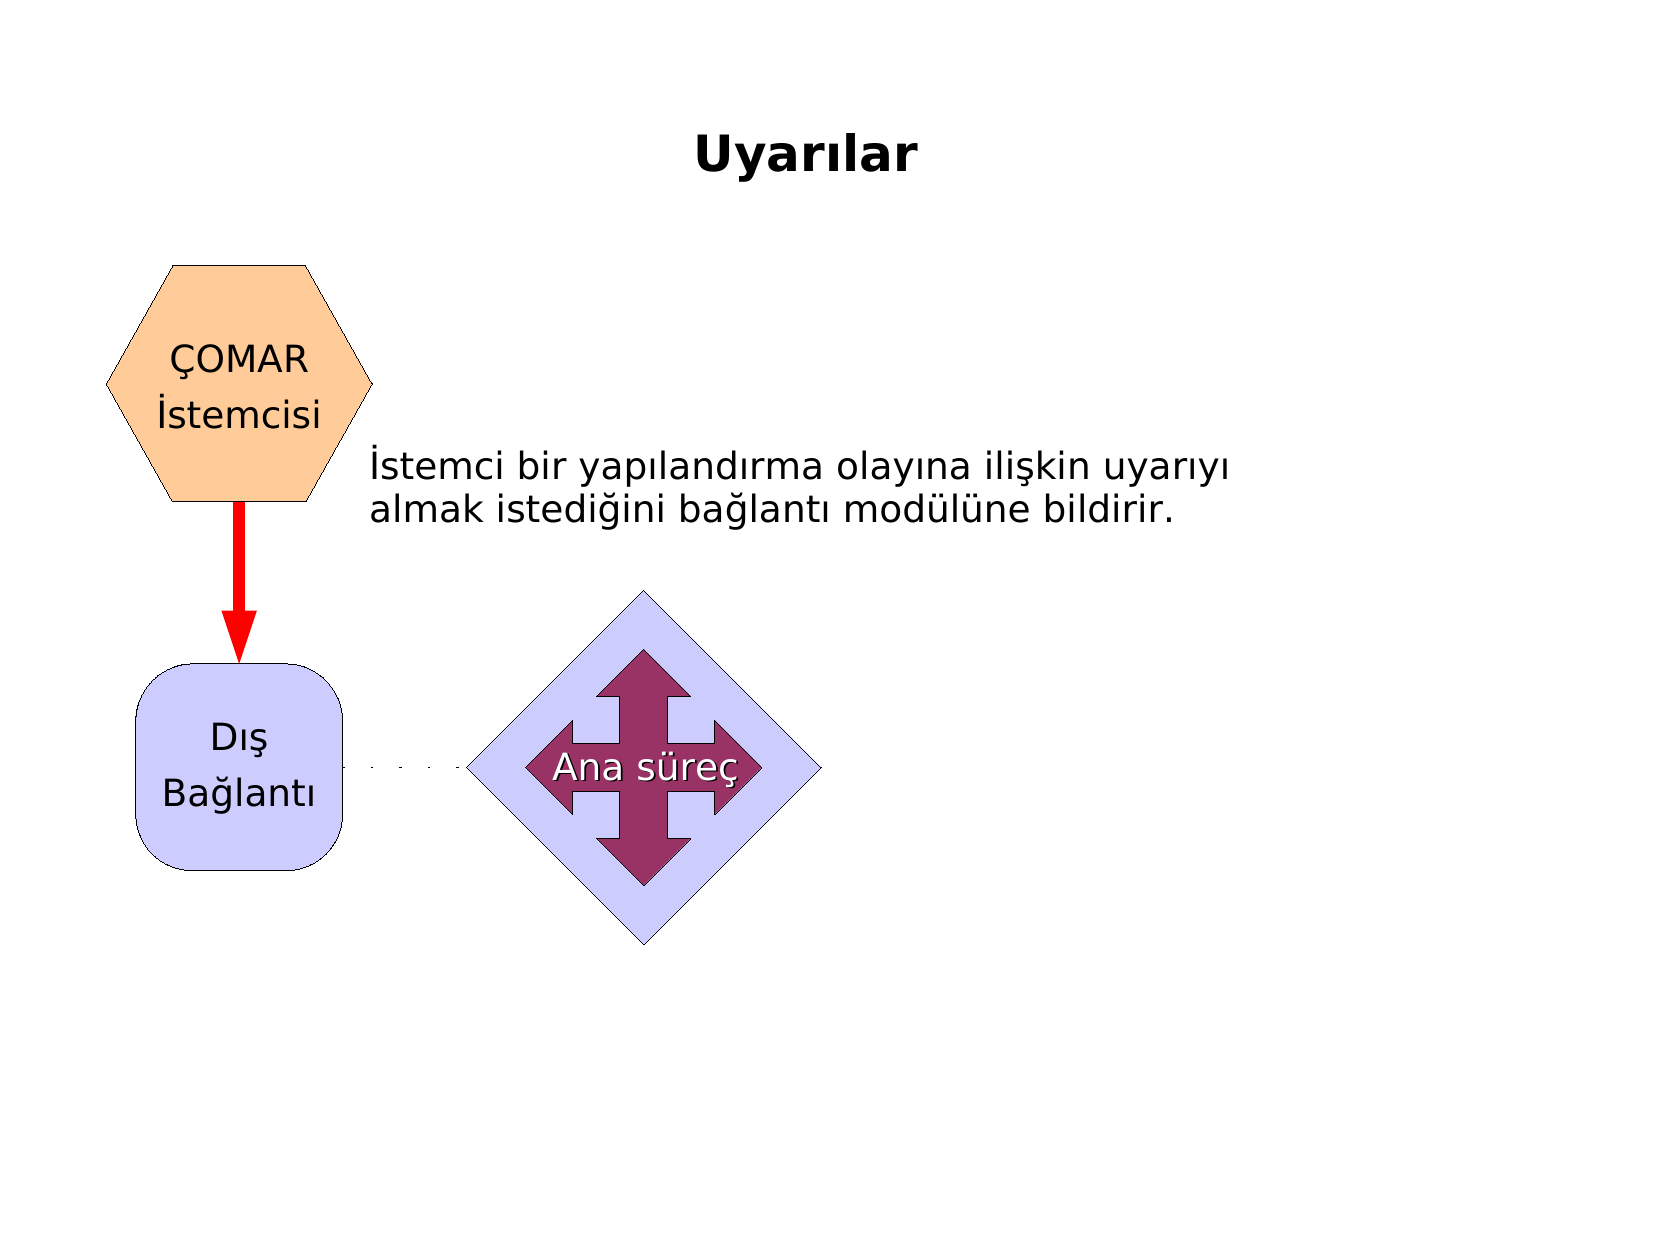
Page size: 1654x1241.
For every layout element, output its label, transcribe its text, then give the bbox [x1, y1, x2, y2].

text_box Dış Bağlantı [146, 708, 332, 823]
text_box [544, 845, 744, 945]
text_box ÇOMAR İstemcisi [141, 330, 337, 445]
text_box [106, 265, 373, 502]
text_box [466, 590, 792, 838]
text_box Ana süreç [537, 738, 810, 845]
text_box [810, 756, 822, 779]
text_box Uyarılar [679, 118, 934, 192]
text_box [135, 663, 343, 871]
text_box İstemci bir yapılandırma olayına ilişkin uyarıyı almak istediğini bağlantı modülüne bildirir. [354, 437, 1247, 539]
